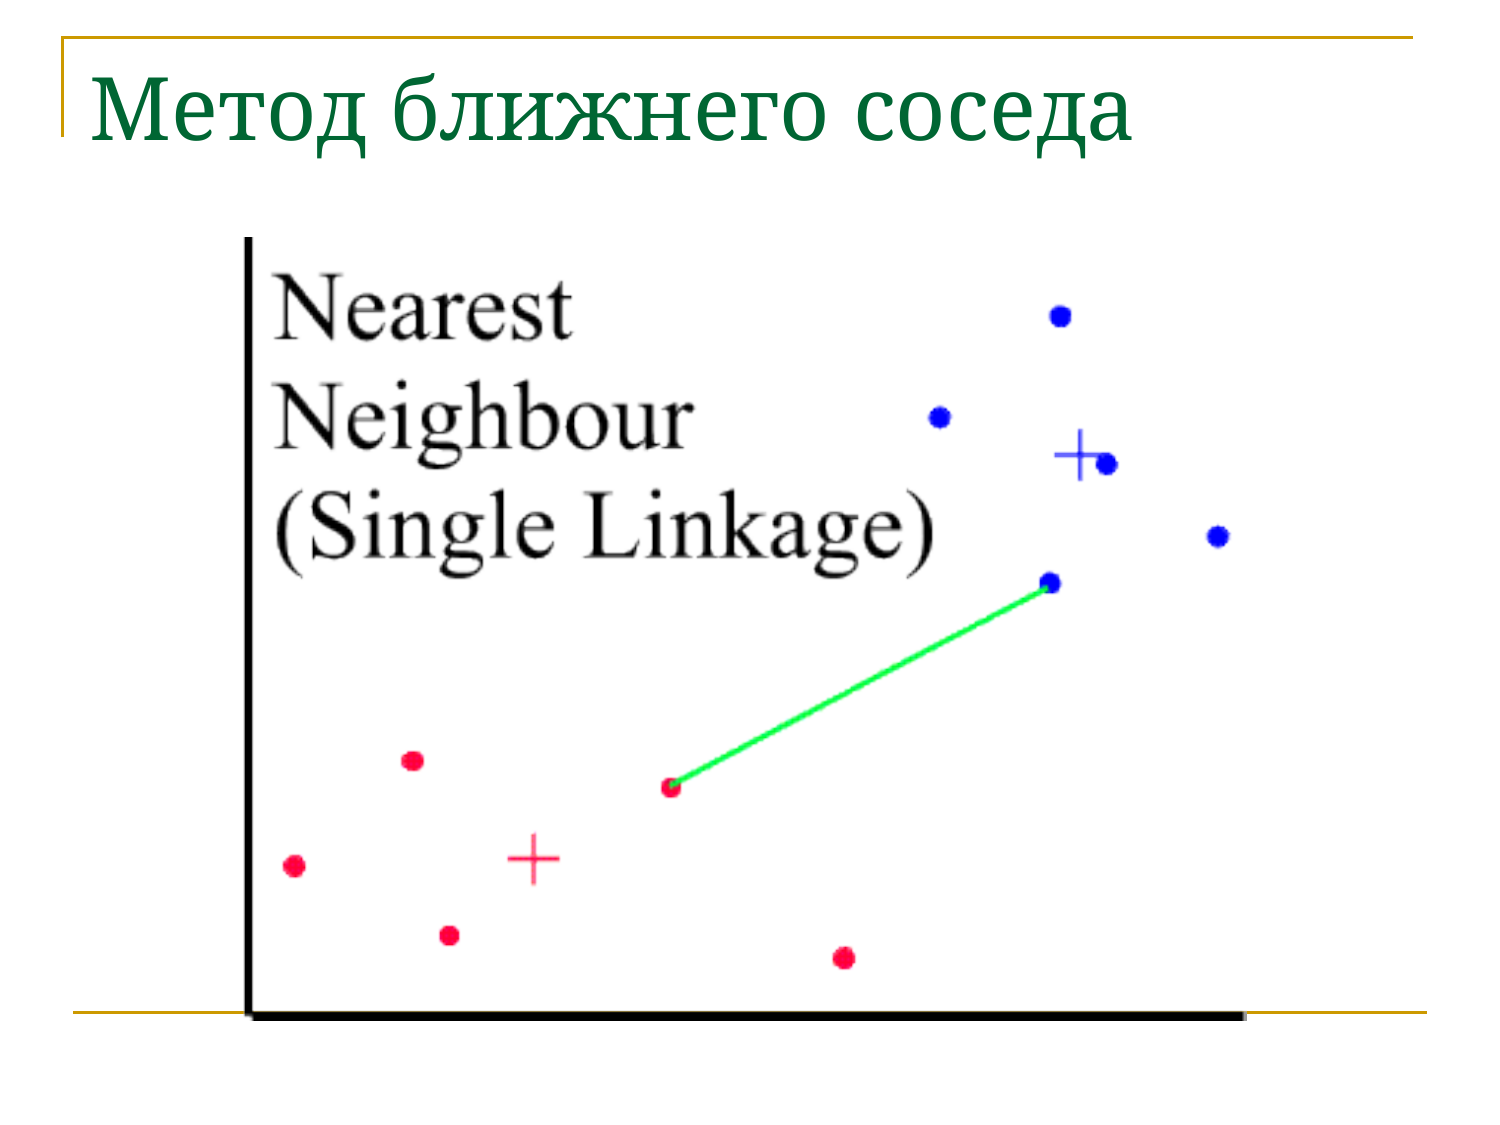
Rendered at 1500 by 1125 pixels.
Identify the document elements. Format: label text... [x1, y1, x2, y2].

picture [242, 237, 1247, 1021]
title Метод ближнего соседа [75, 45, 1426, 233]
